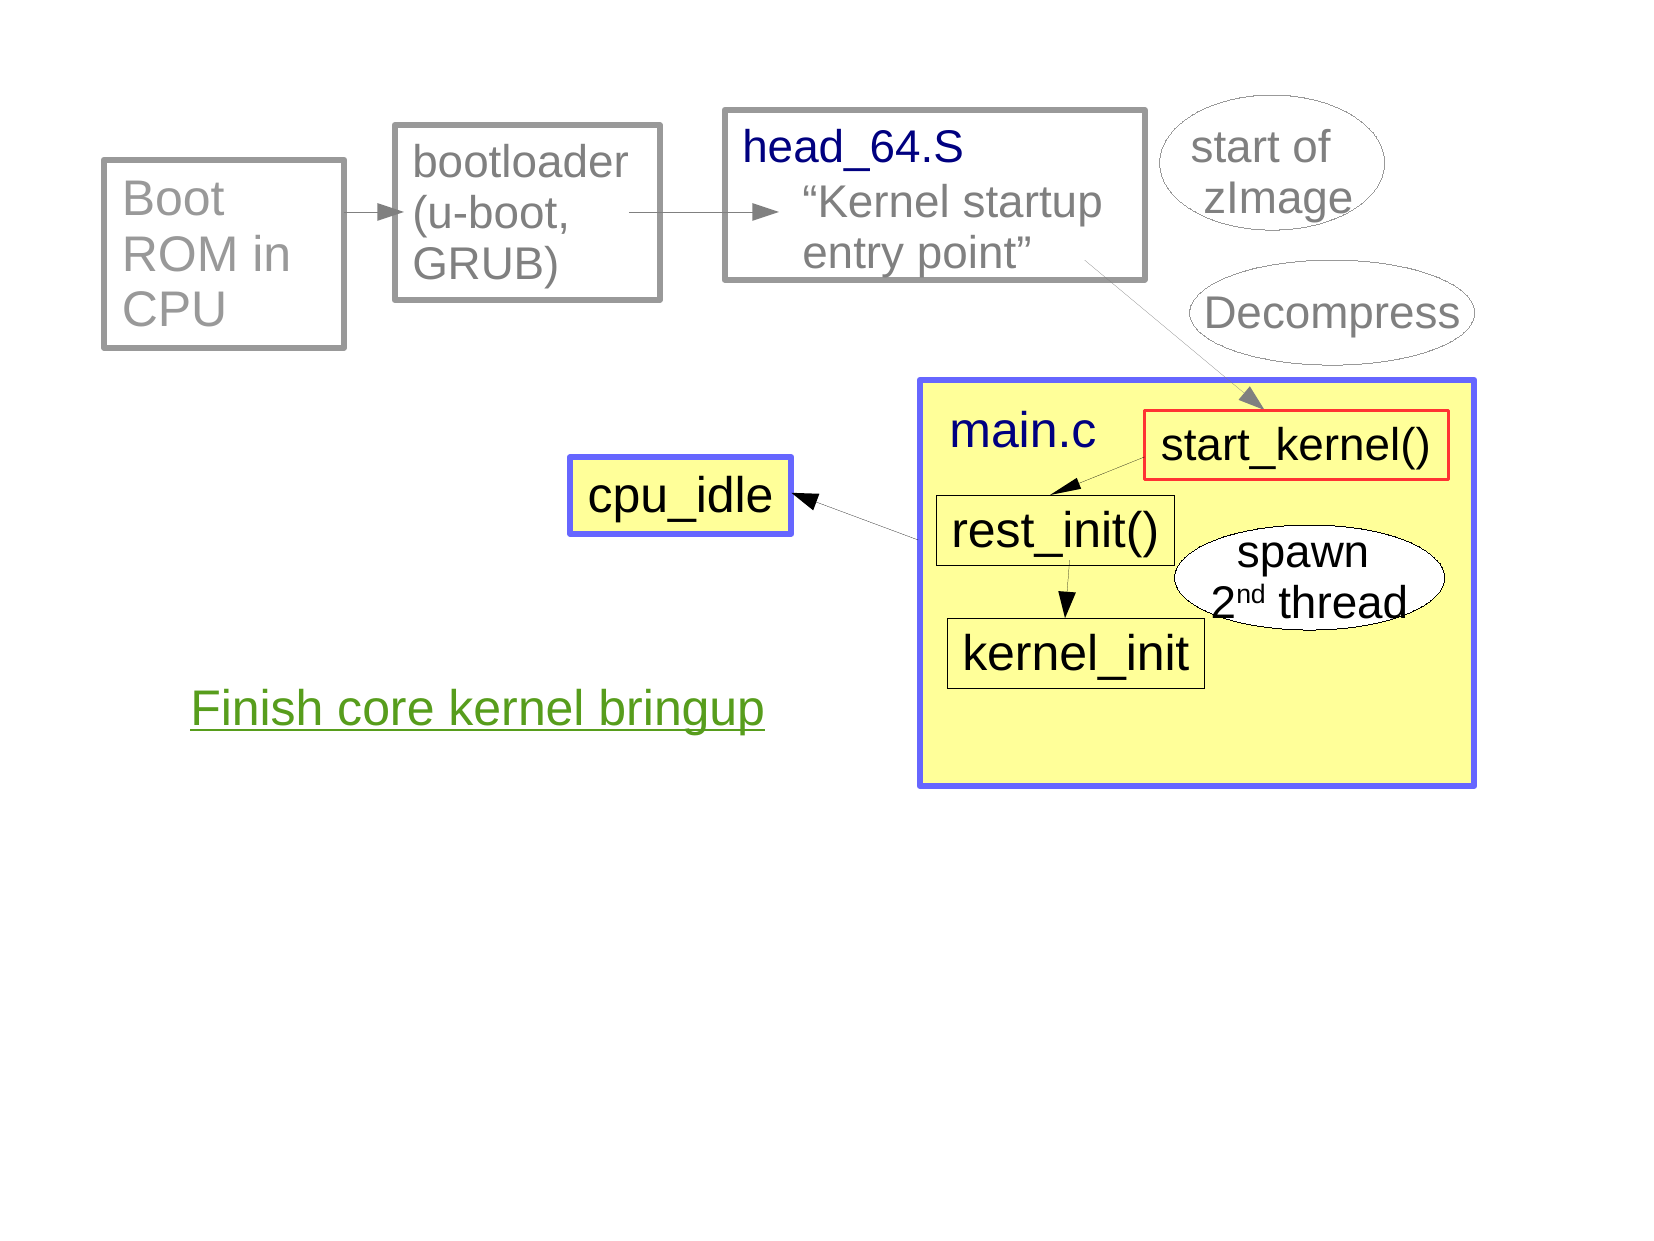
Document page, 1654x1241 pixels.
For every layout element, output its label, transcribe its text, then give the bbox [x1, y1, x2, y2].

text_box [1070, 561, 1174, 565]
text_box cpu_idle [570, 457, 792, 526]
text_box [948, 681, 1204, 688]
text_box Finish core kernel bringup [175, 673, 781, 736]
text_box bootloader (u-boot, GRUB) [394, 125, 660, 276]
text_box start of zImage [1175, 113, 1369, 215]
text_box start_kernel() [1144, 410, 1449, 480]
text_box rest_init() [936, 495, 1175, 561]
text_box main.c [934, 395, 1112, 457]
text_box [919, 380, 1475, 786]
text_box Boot ROM in CPU [103, 159, 344, 322]
text_box Decompress [1189, 260, 1475, 366]
text_box spawn 2nd thread [1174, 525, 1445, 631]
text_box [937, 561, 1069, 565]
text_box kernel_init [947, 618, 1205, 681]
text_box head_64.S [724, 110, 1145, 280]
text_box “Kernel startup entry point” [787, 168, 1118, 270]
